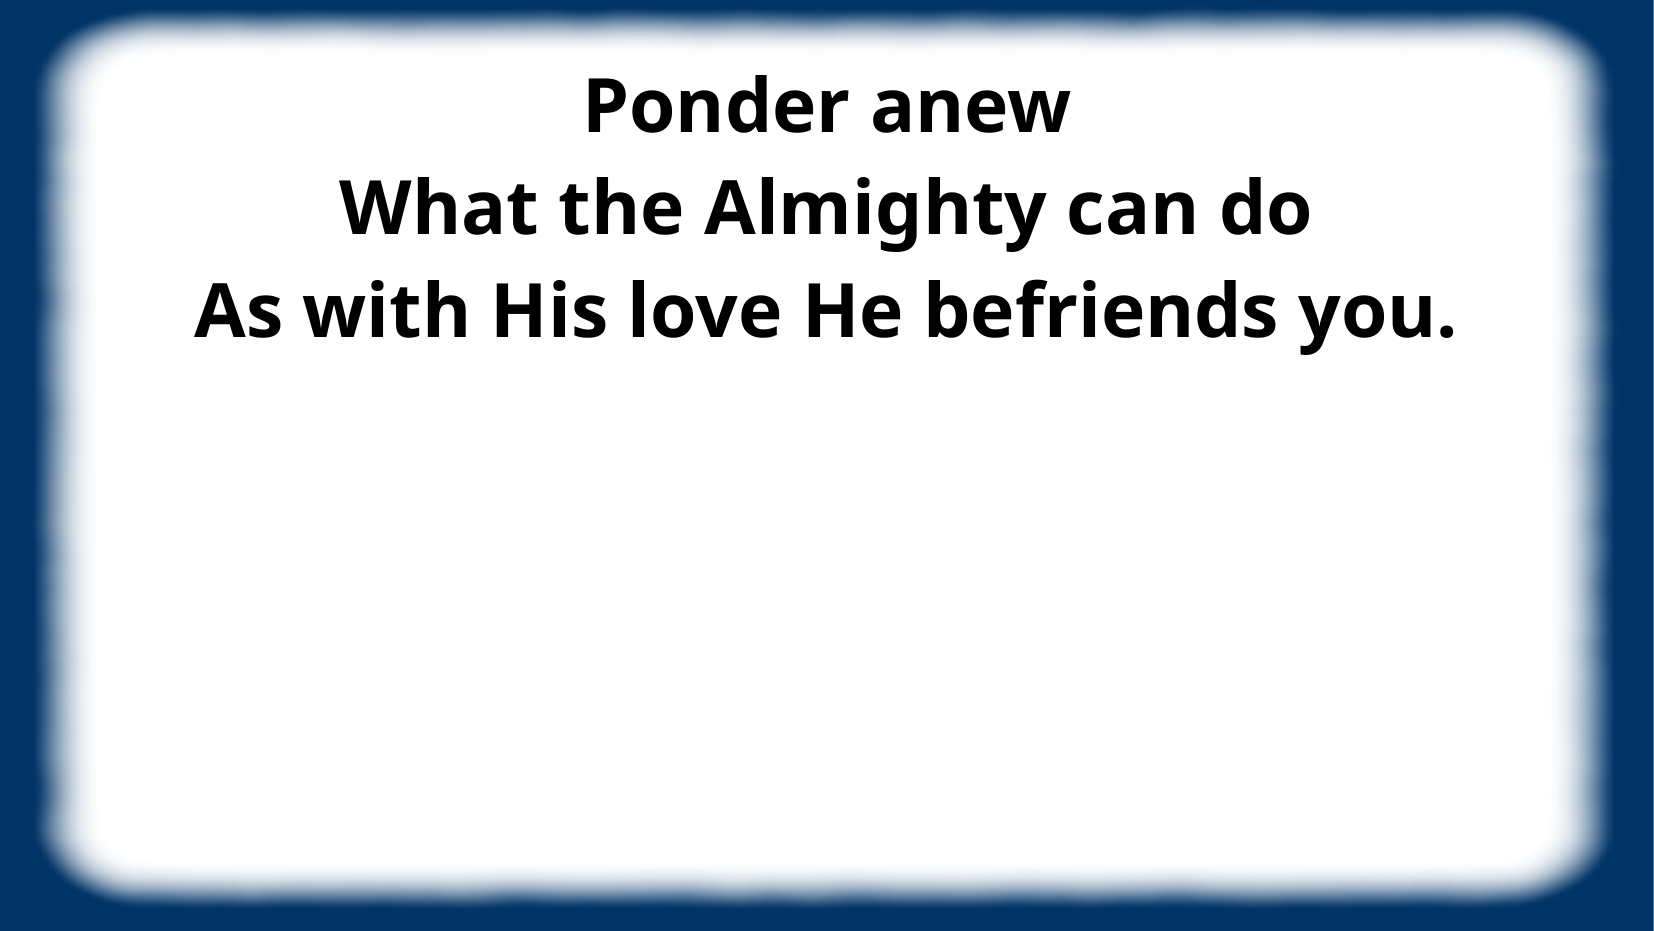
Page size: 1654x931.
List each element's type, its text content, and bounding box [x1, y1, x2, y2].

text_box Ponder anew What the Almighty can do As with His love He befriends you. [109, 45, 1546, 384]
picture [0, 0, 1654, 931]
